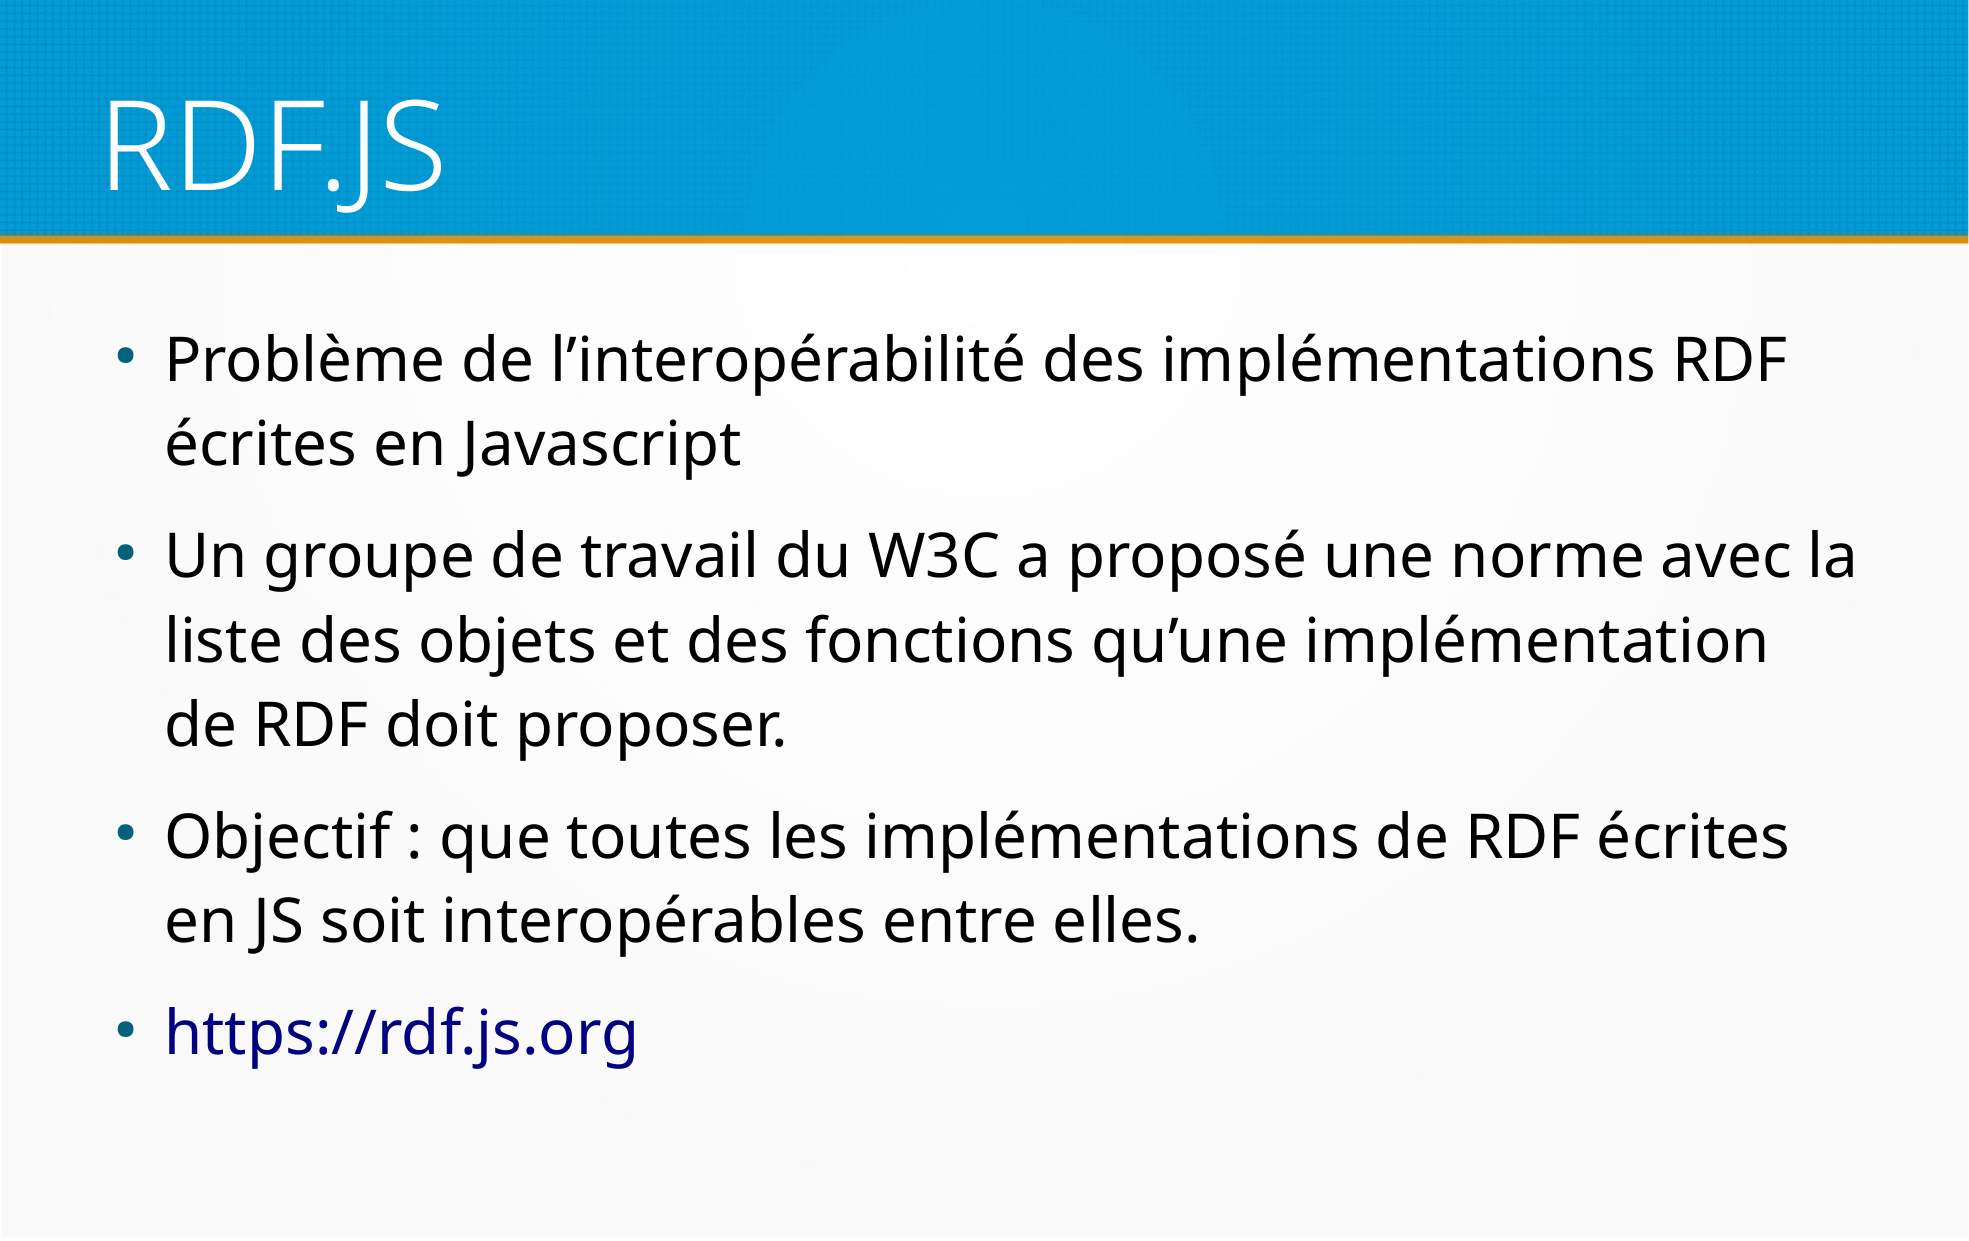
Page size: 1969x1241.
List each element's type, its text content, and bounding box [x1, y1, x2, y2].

list Problème de l’interopérabilité des implémentations RDF écrites en Javascript Un groupe de travail du W3C a proposé une norme avec la liste des objets et des fonctions qu’une implémentation de RDF doit proposer. Objectif : que toutes les implémentations de RDF écrites en JS soit interopérables entre elles. https://rdf.js.org [98, 315, 1861, 1081]
picture [0, 233, 1969, 1241]
title RDF.JS [98, 19, 1870, 227]
